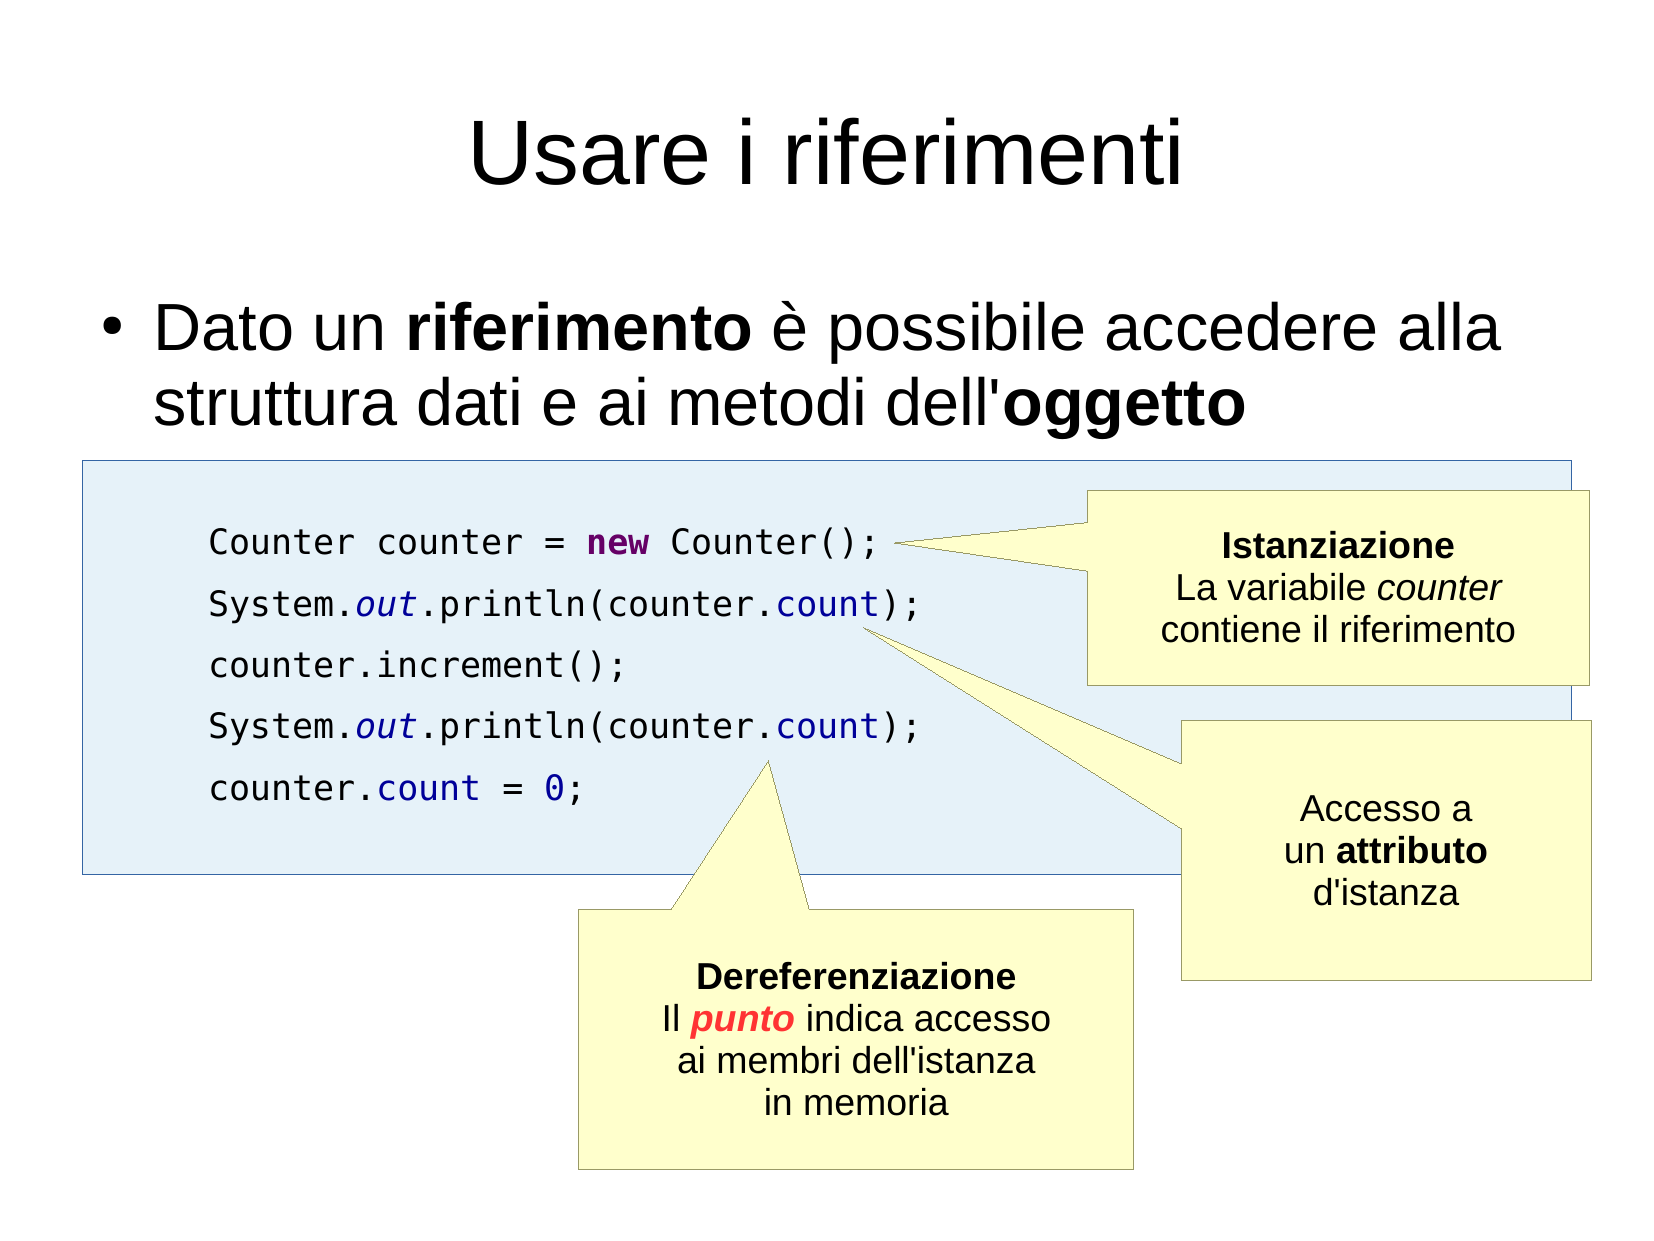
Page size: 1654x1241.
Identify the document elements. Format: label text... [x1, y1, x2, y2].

list Dato un riferimento è possibile accedere alla struttura dati e ai metodi dell'oggetto [82, 290, 1571, 1010]
title Usare i riferimenti [82, 49, 1571, 257]
text_box Accesso a un attributo d'istanza [863, 627, 1592, 981]
text_box Istanziazione La variabile counter contiene il riferimento [894, 490, 1590, 686]
text_box Dereferenziazione Il punto indica accesso ai membri dell'istanza in memoria [578, 760, 1134, 1170]
